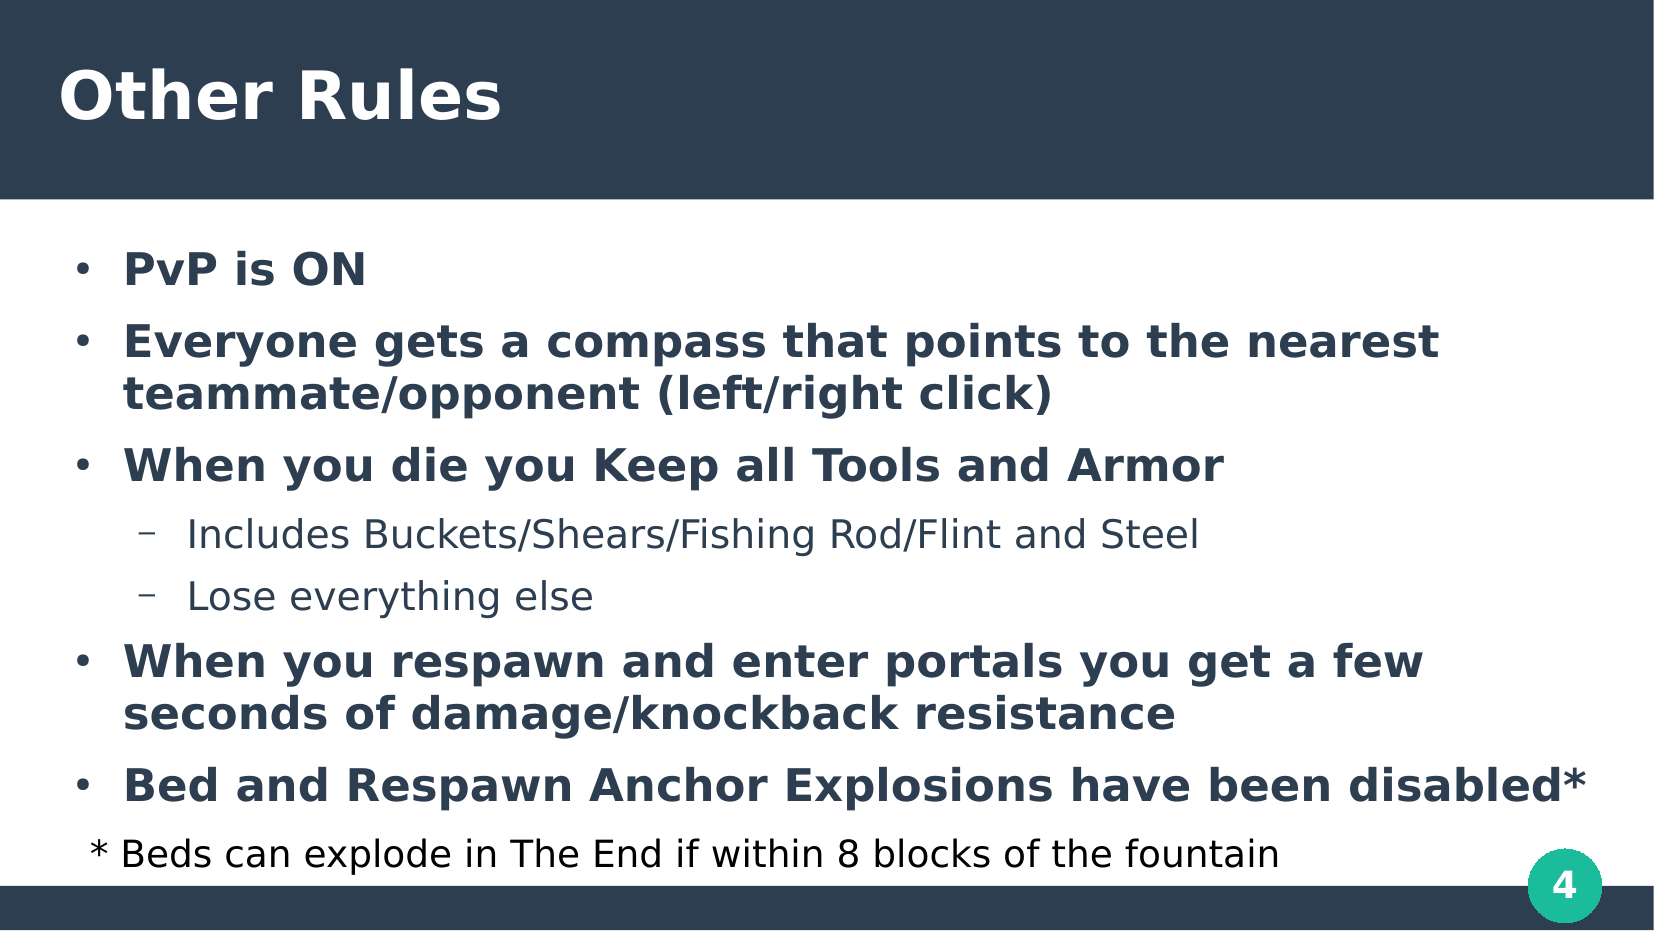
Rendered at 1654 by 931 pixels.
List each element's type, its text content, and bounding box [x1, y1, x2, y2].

list PvP is ON Everyone gets a compass that points to the nearest teammate/opponent (left/right click) When you die you Keep all Tools and Armor Includes Buckets/Shears/Fishing Rod/Flint and Steel Lose everything else When you respawn and enter portals you get a few seconds of damage/knockback resistance Bed and Respawn Anchor Explosions have been disabled* [59, 243, 1595, 864]
text_box * Beds can explode in The End if within 8 blocks of the fountain [75, 825, 1296, 884]
title Other Rules [59, 37, 1595, 155]
